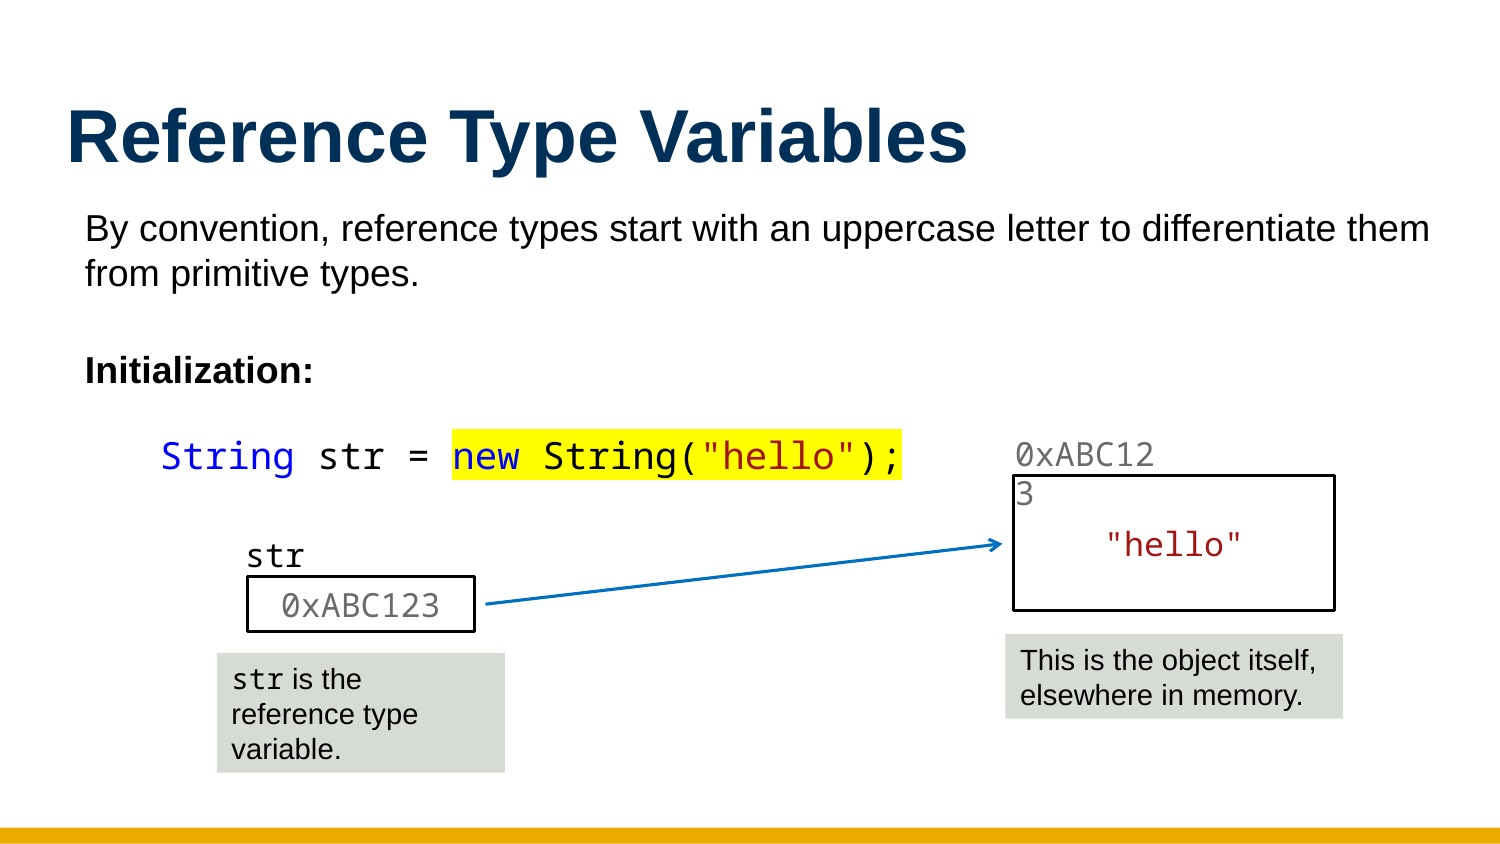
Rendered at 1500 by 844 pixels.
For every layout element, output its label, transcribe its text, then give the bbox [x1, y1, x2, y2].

text_box 0xABC123 [1000, 425, 1177, 520]
text_box str [230, 526, 377, 582]
list By convention, reference types start with an uppercase letter to differentiate them from primitive types. Initialization: String str = new String("hello"); [51, 189, 1449, 791]
text_box Reference Type Variables [51, 72, 1449, 189]
text_box "hello" [1013, 475, 1335, 611]
text_box This is the object itself, elsewhere in memory. [1005, 633, 1343, 719]
text_box 0xABC123 [247, 576, 475, 632]
text_box str is the reference type variable. [216, 652, 505, 773]
